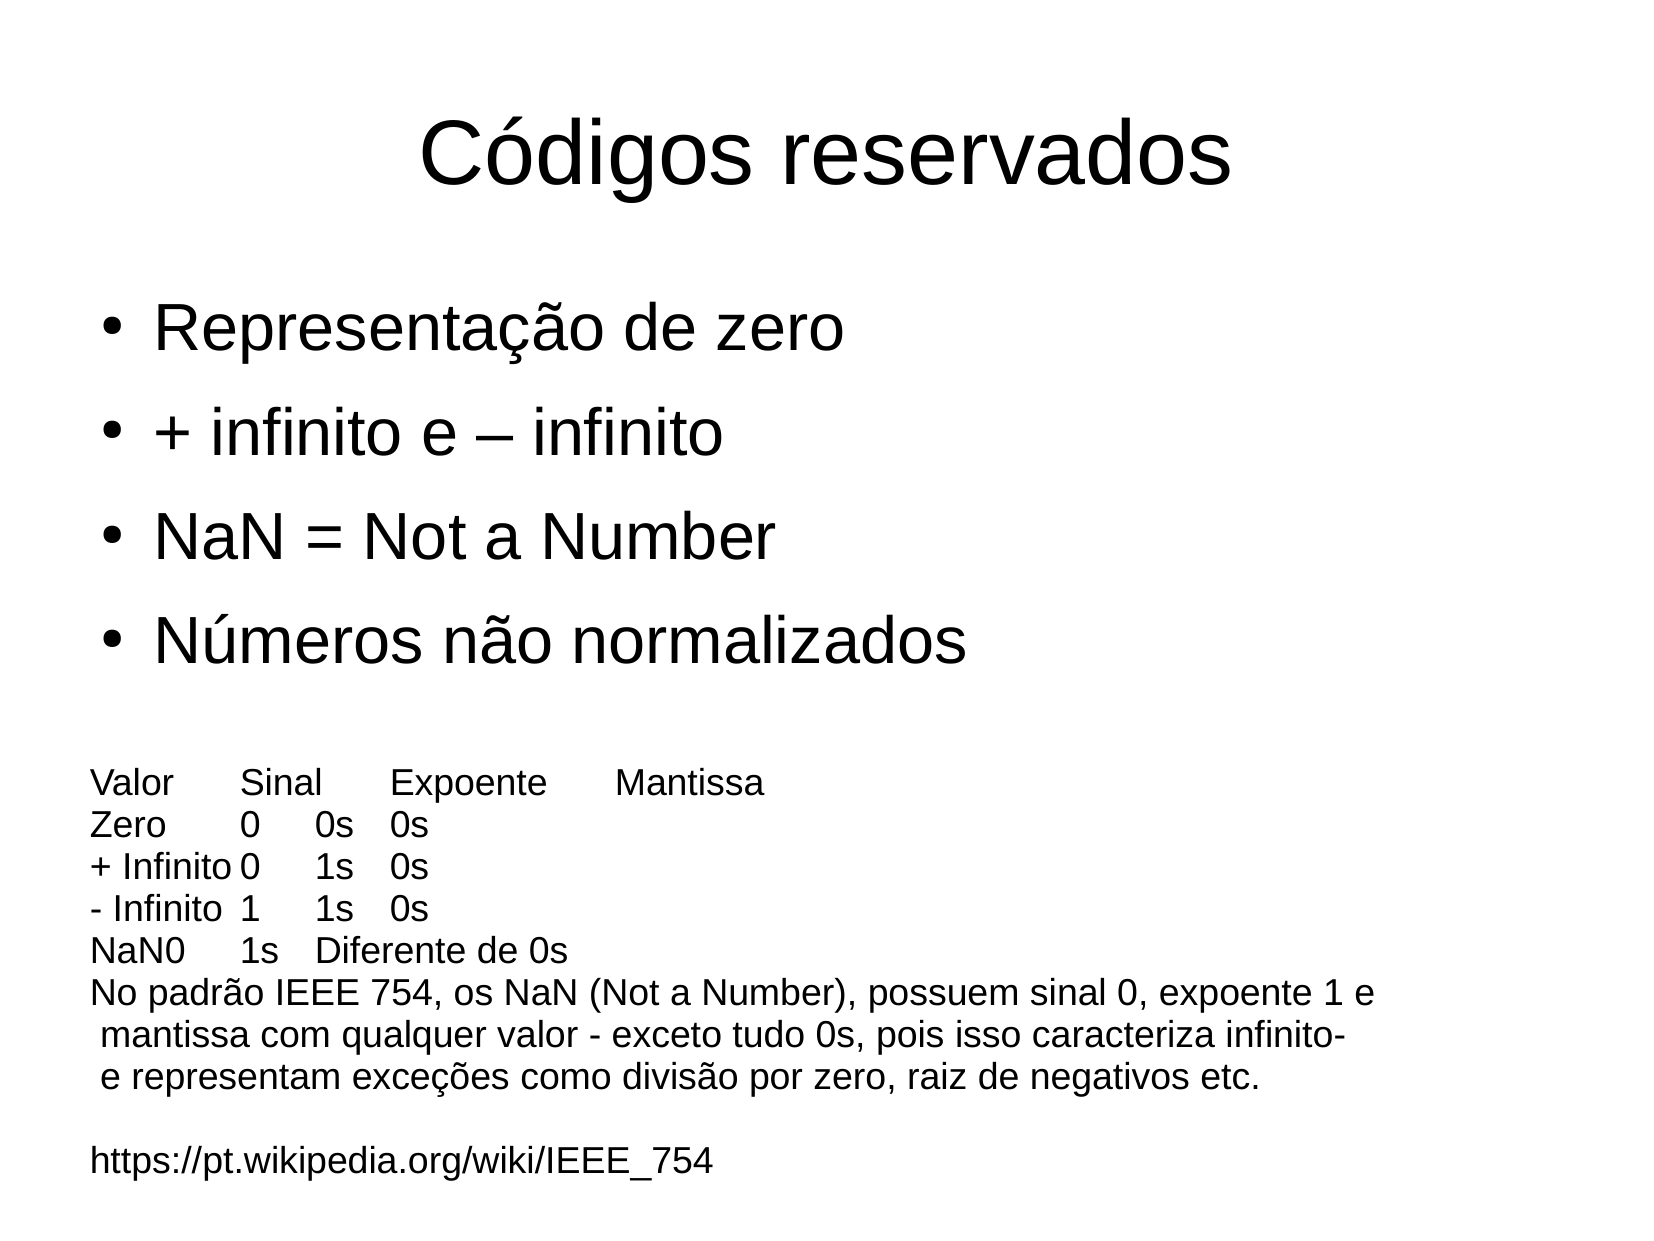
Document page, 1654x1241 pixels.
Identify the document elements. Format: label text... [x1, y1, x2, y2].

list Representação de zero + infinito e – infinito NaN = Not a Number Números não normalizados [82, 290, 1571, 1094]
text_box Valor Sinal Expoente Mantissa Zero 0 0s 0s + Infinito 0 1s 0s - Infinito 1 1s 0s NaN 0 1s Diferente de 0s No padrão IEEE 754, os NaN (Not a Number), possuem sinal 0, expoente 1 e mantissa com qualquer valor - exceto tudo 0s, pois isso caracteriza infinito- e representam exceções como divisão por zero, raiz de negativos etc. https://pt.wikipedia.org/wiki/IEEE_754 [75, 712, 1391, 1190]
title Códigos reservados [82, 56, 1571, 250]
